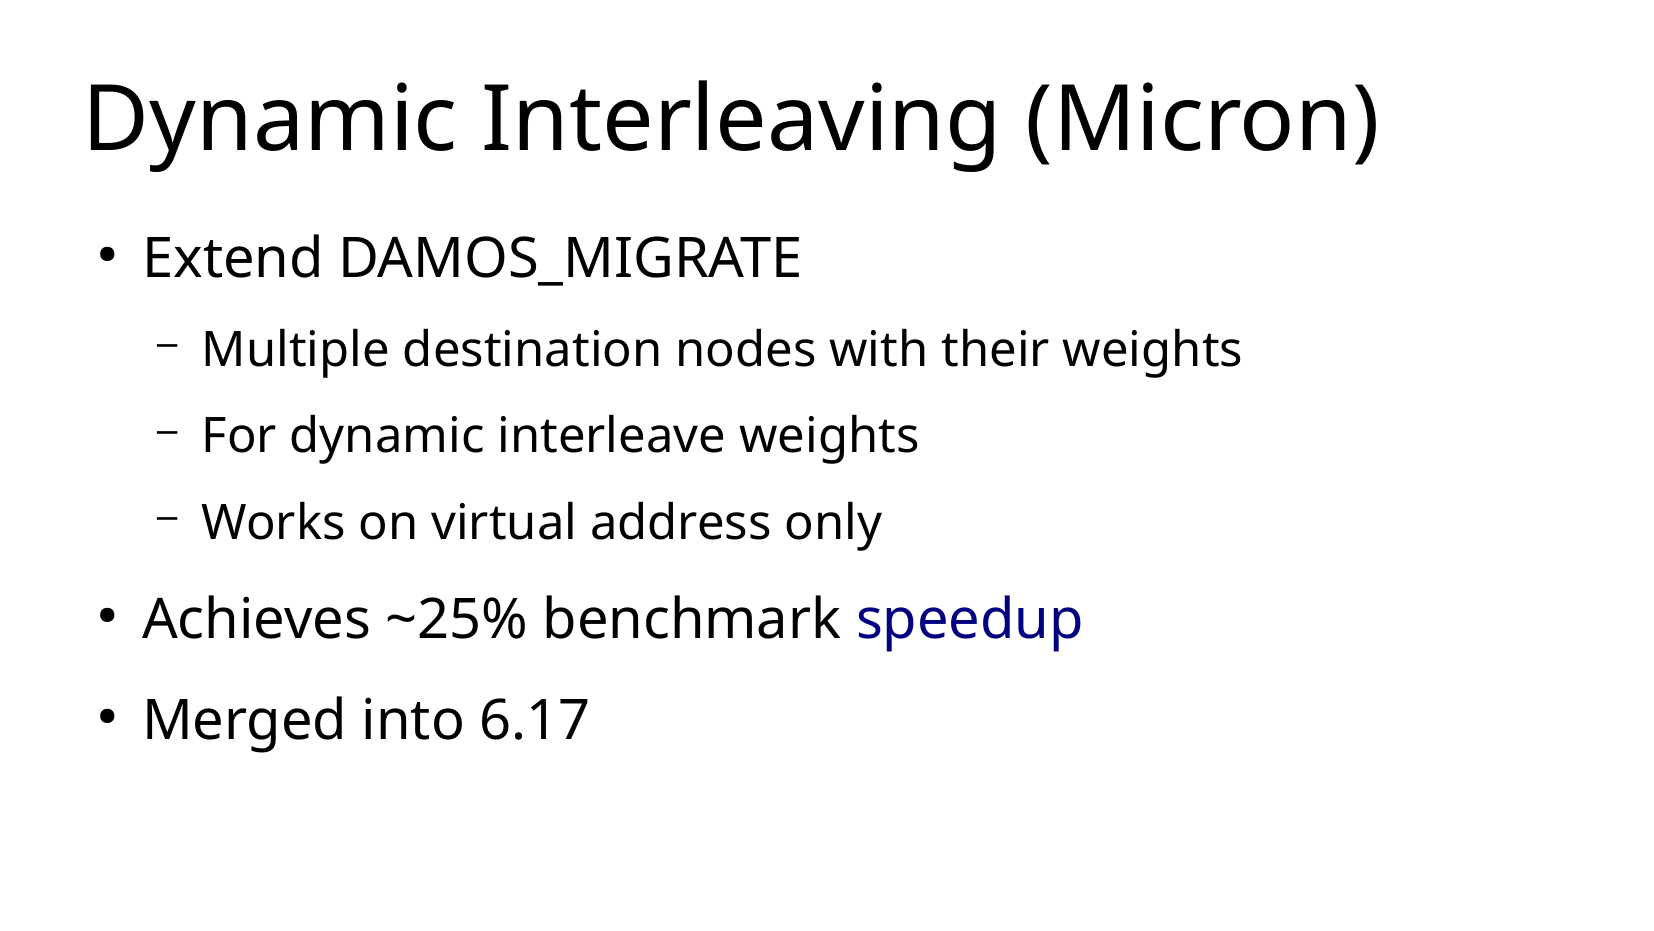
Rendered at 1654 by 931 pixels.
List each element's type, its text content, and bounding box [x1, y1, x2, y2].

list Extend DAMOS_MIGRATE Multiple destination nodes with their weights For dynamic interleave weights Works on virtual address only Achieves ~25% benchmark speedup Merged into 6.17 [82, 217, 1571, 758]
title Dynamic Interleaving (Micron) [82, 37, 1571, 193]
